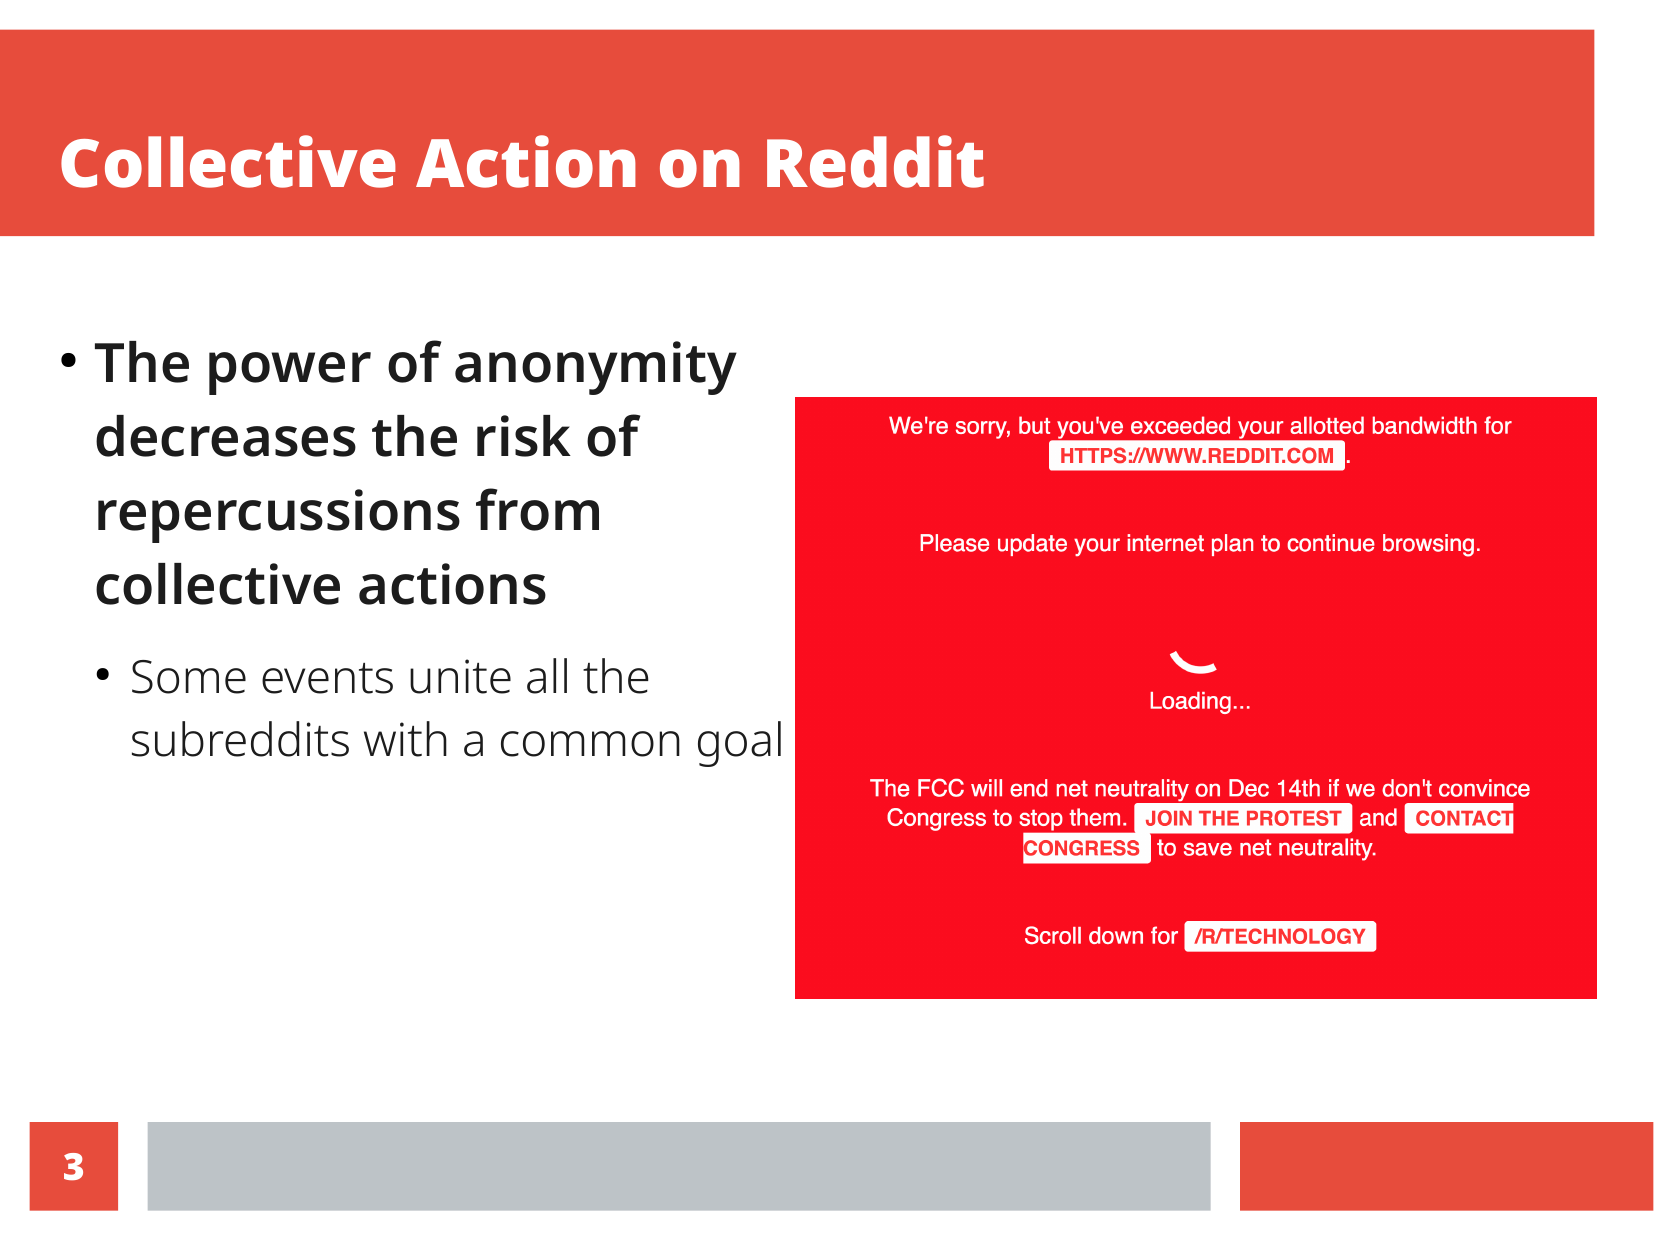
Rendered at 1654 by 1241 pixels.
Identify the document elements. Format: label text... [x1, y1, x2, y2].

picture [795, 397, 1597, 999]
list The power of anonymity decreases the risk of repercussions from collective actions Some events unite all the subreddits with a common goal [59, 324, 794, 1093]
title Collective Action on Reddit [59, 59, 1595, 207]
